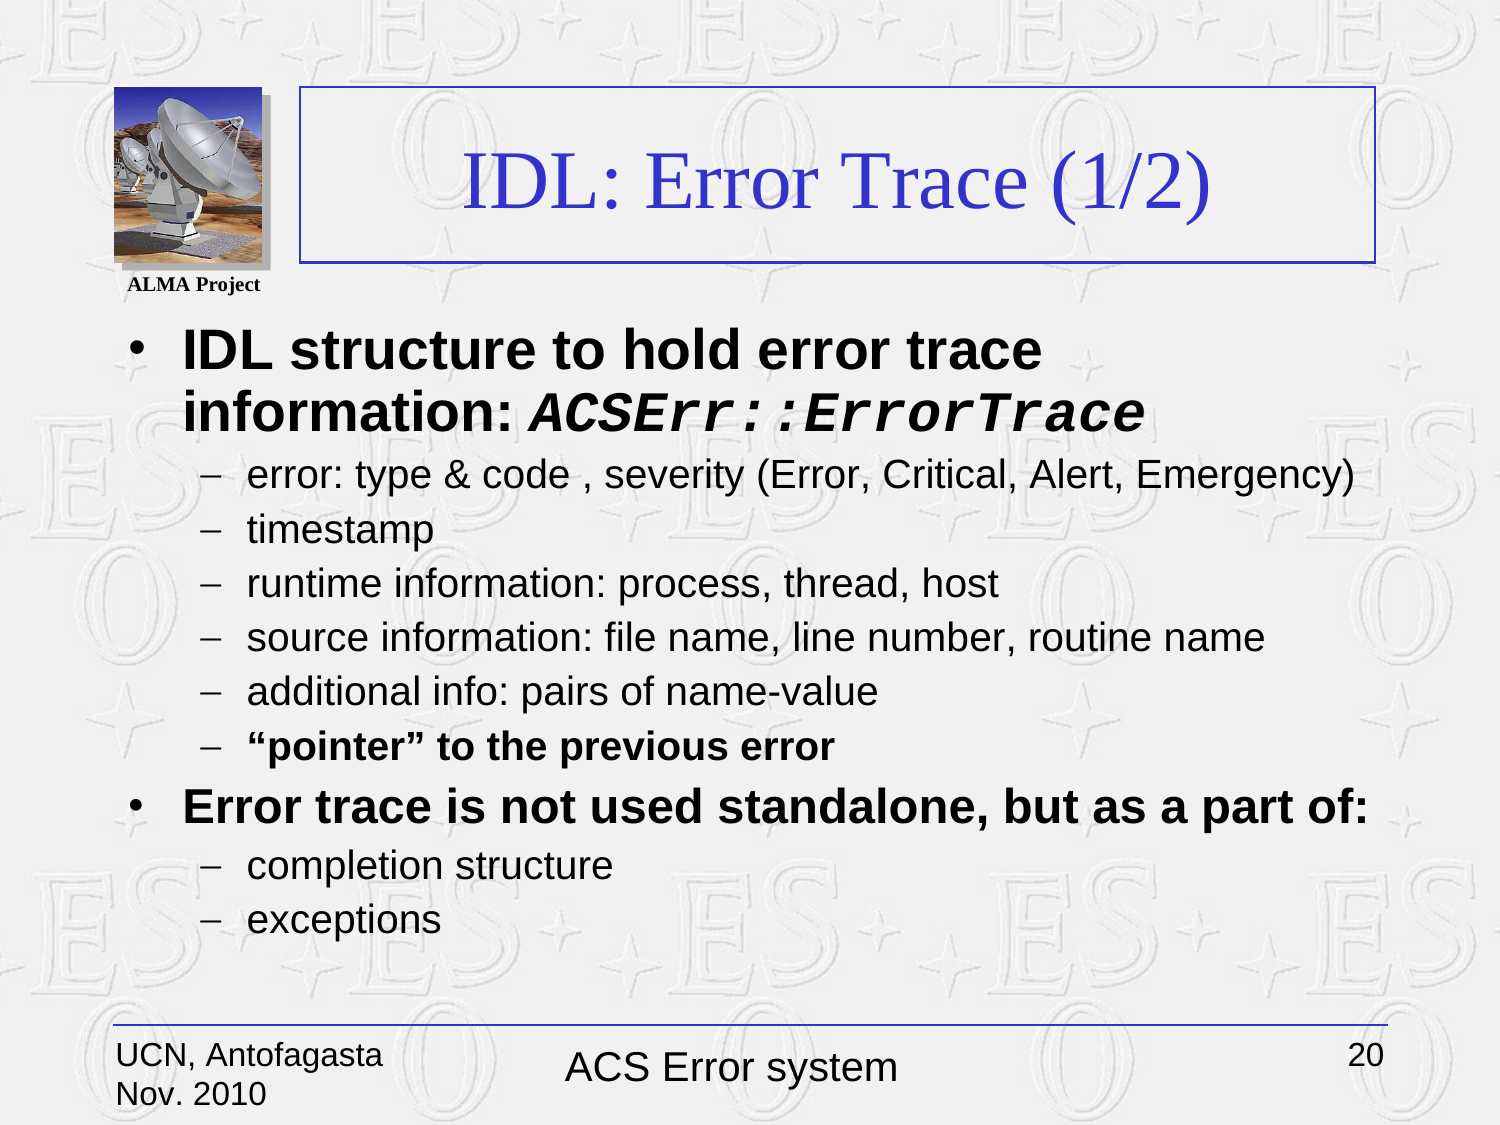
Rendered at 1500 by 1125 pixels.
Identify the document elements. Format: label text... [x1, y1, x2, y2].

title IDL: Error Trace (1/2) [299, 87, 1375, 263]
list IDL structure to hold error trace information: ACSErr::ErrorTrace error: type & code , severity (Error, Critical, Alert, Emergency) timestamp runtime information: process, thread, host source information: file name, line number, routine name additional info: pairs of name-value “pointer” to the previous error Error trace is not used standalone, but as a part of: completion structure exceptions [112, 312, 1388, 988]
picture [0, 0, 1500, 1125]
